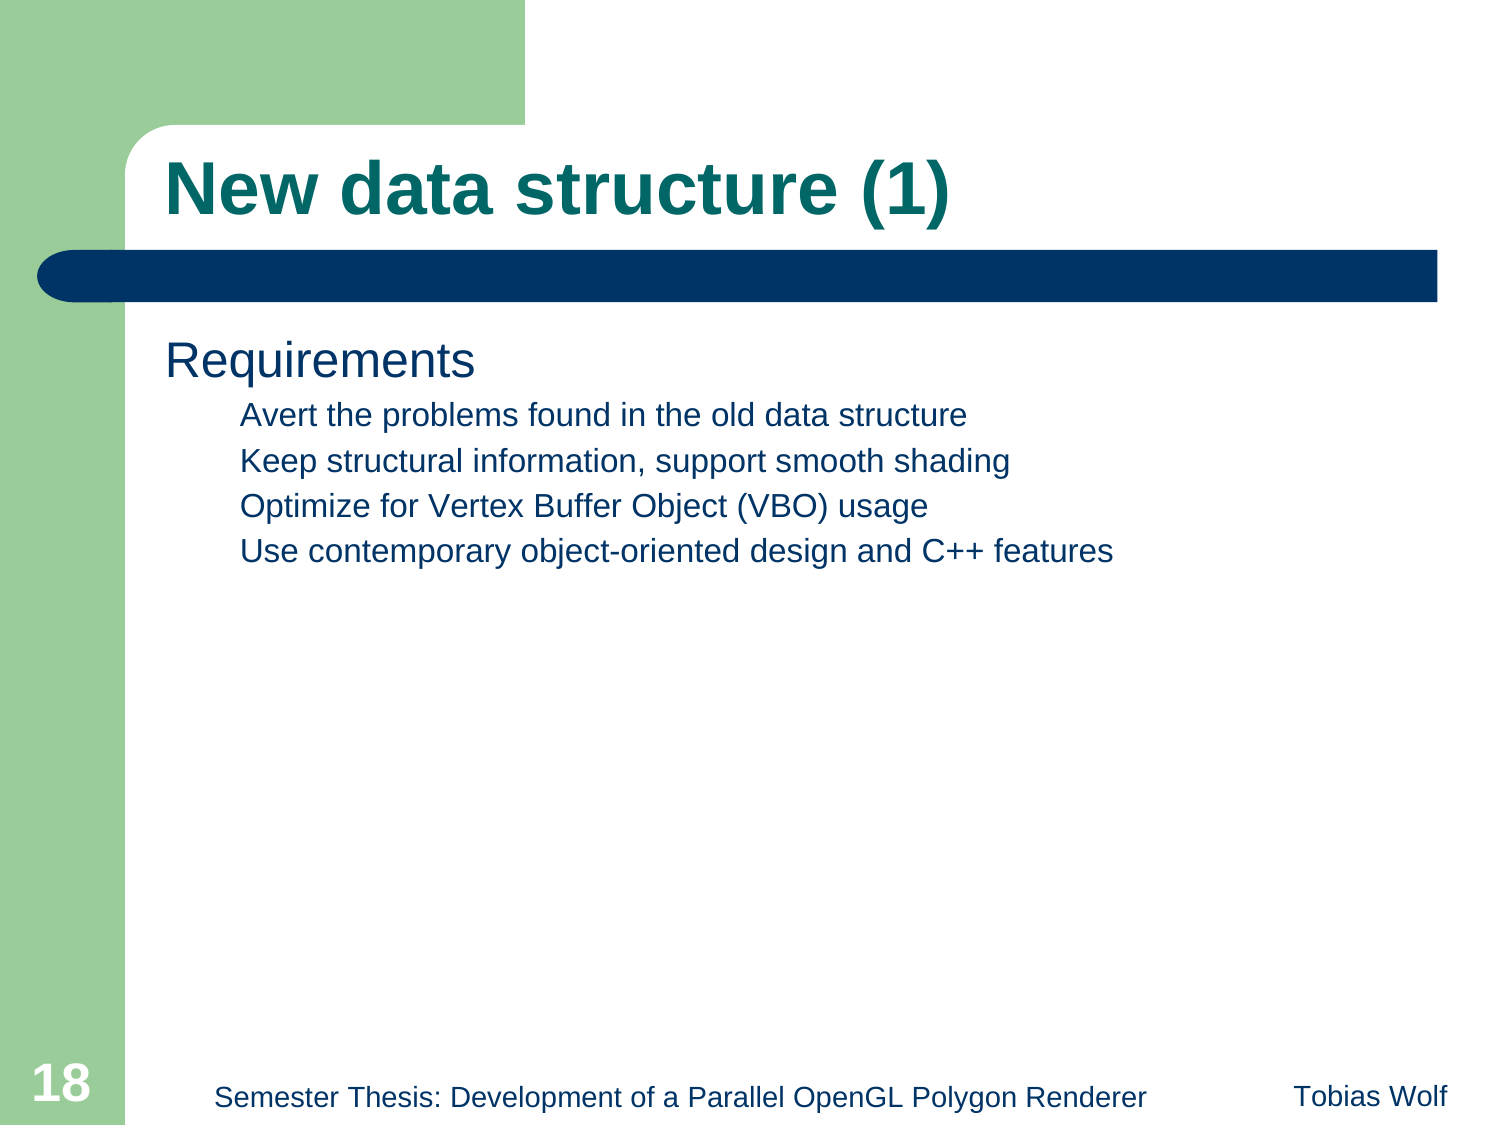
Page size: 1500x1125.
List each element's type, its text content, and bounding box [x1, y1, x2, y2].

list Requirements Avert the problems found in the old data structure Keep structural information, support smooth shading Optimize for Vertex Buffer Object (VBO) usage Use contemporary object-oriented design and C++ features [149, 324, 1463, 1001]
title New data structure (1) [149, 124, 1463, 238]
